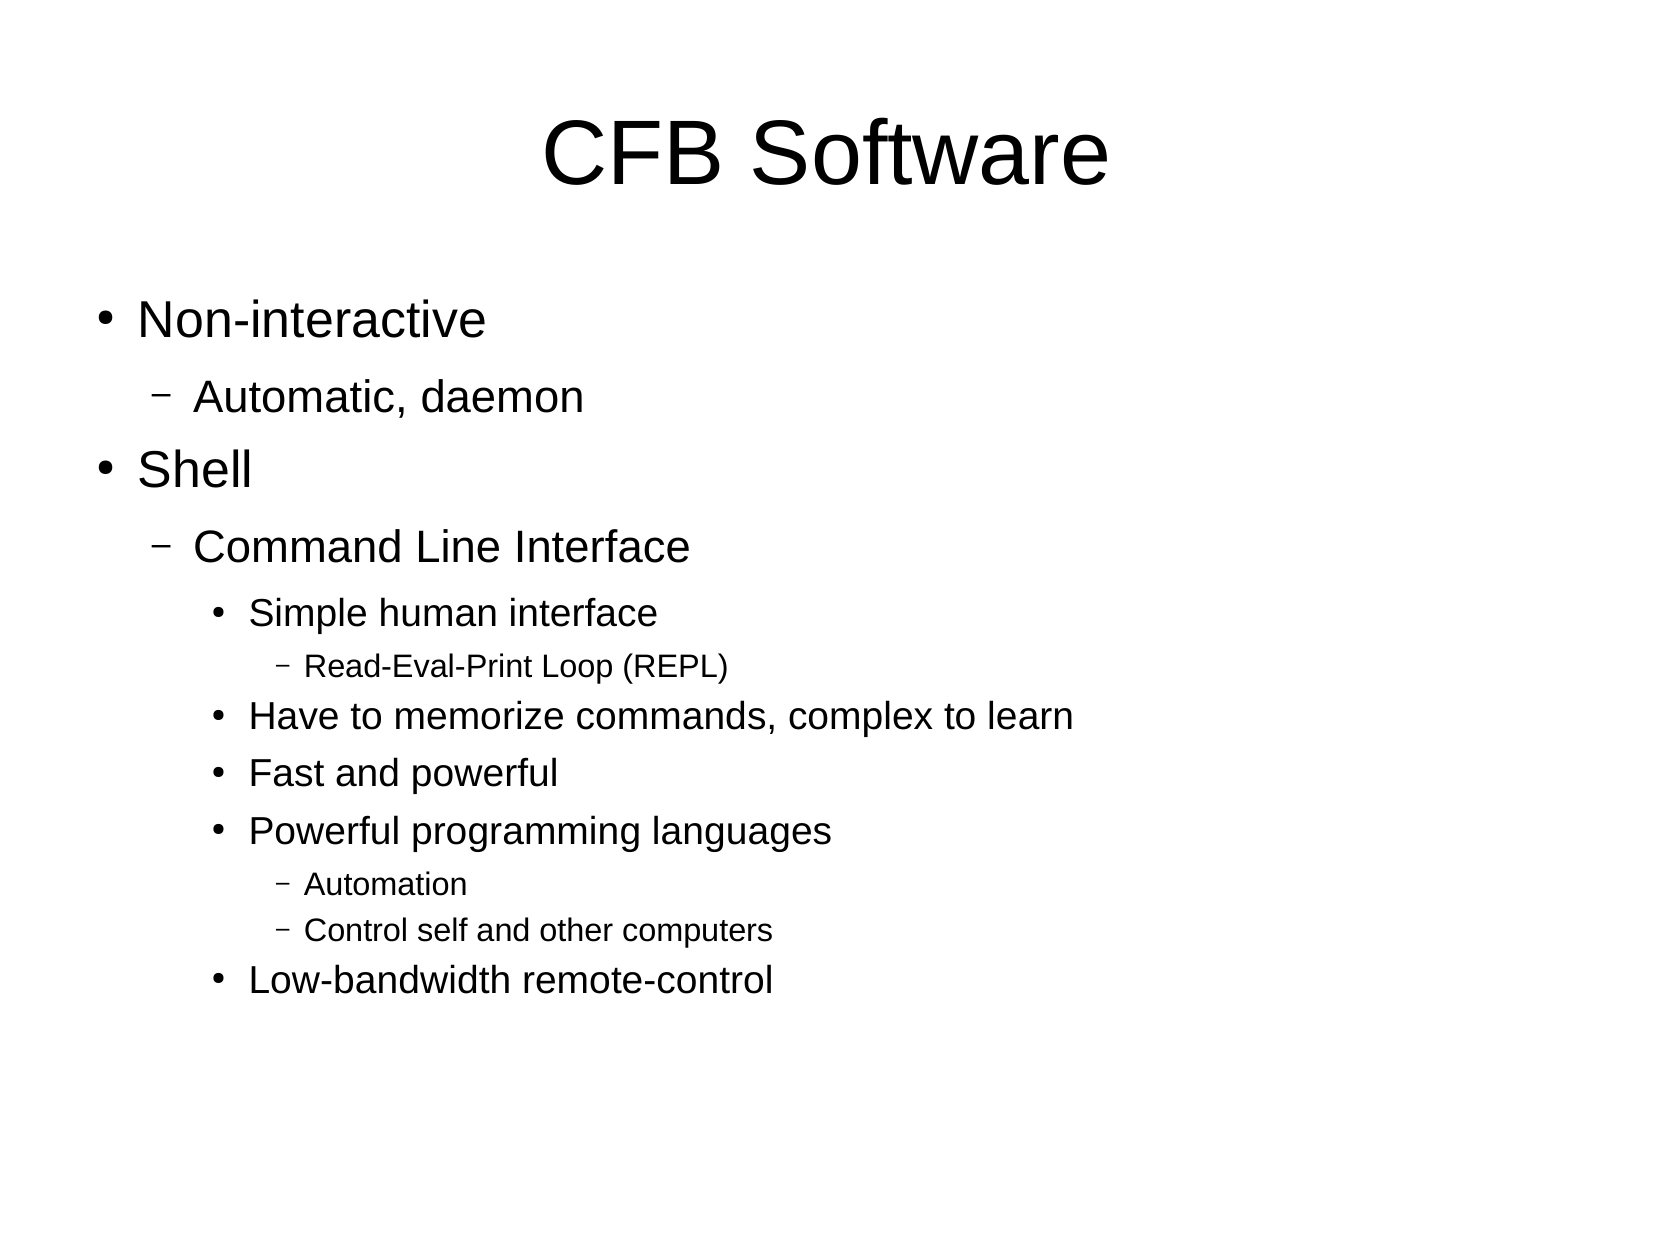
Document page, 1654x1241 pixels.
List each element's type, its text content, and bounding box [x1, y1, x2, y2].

title CFB Software [82, 49, 1571, 257]
list Non-interactive Automatic, daemon Shell Command Line Interface Simple human interface Read-Eval-Print Loop (REPL) Have to memorize commands, complex to learn Fast and powerful Powerful programming languages Automation Control self and other computers Low-bandwidth remote-control [82, 290, 1571, 1010]
